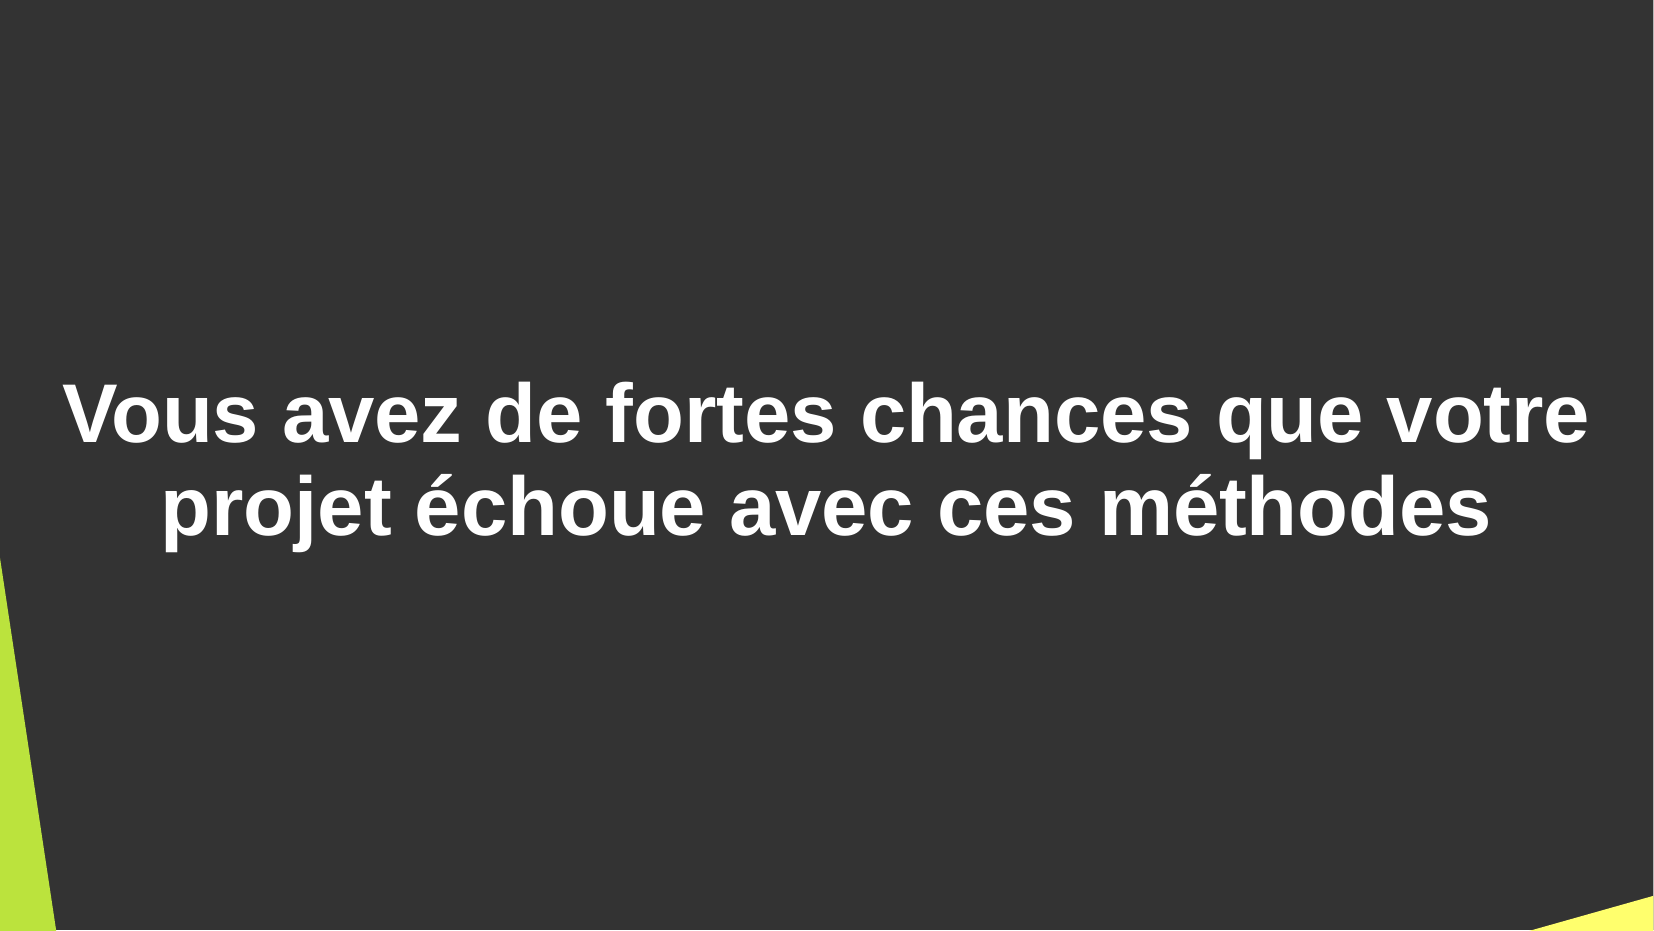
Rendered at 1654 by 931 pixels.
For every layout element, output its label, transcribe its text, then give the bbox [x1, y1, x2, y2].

text_box [0, 557, 57, 931]
text_box [1528, 895, 1654, 931]
title Vous avez de fortes chances que votre projet échoue avec ces méthodes [31, 367, 1622, 563]
